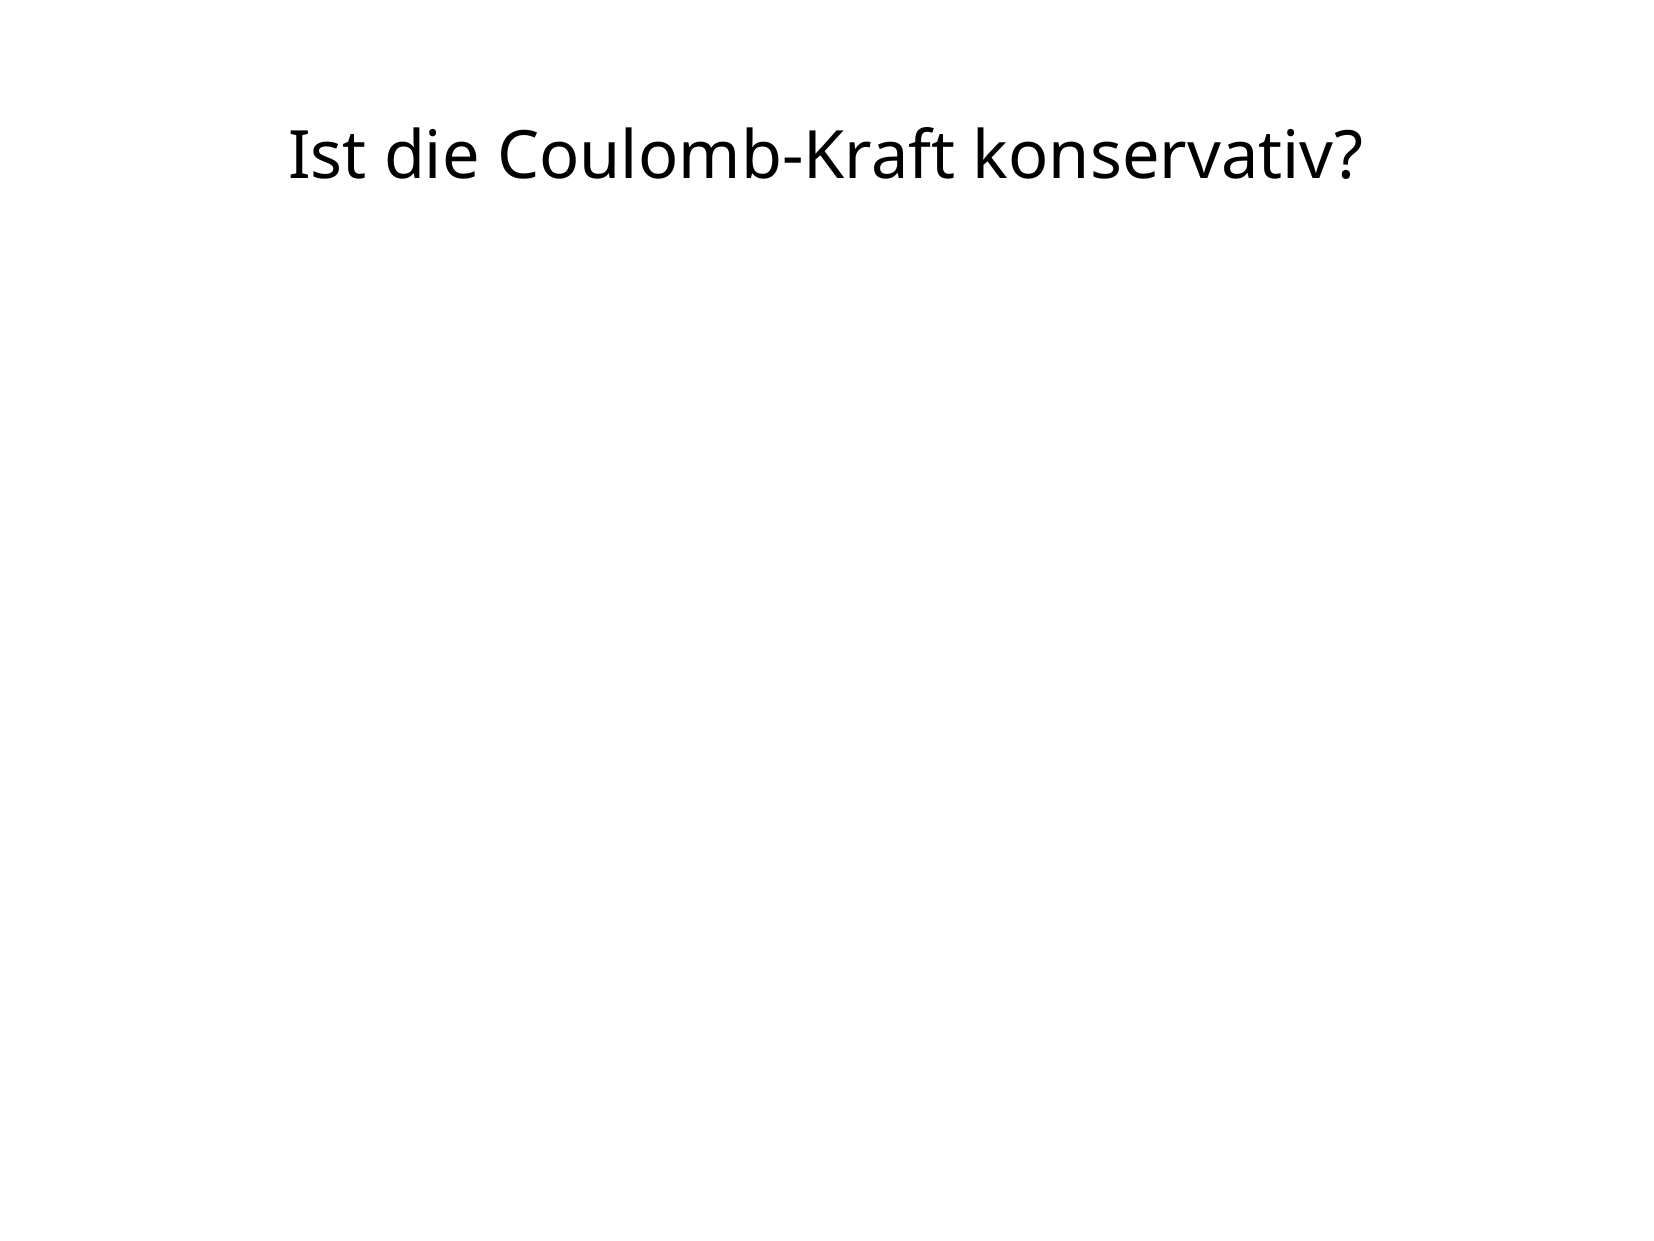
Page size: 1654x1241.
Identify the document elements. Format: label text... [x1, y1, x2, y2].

title Ist die Coulomb-Kraft konservativ? [82, 49, 1571, 257]
